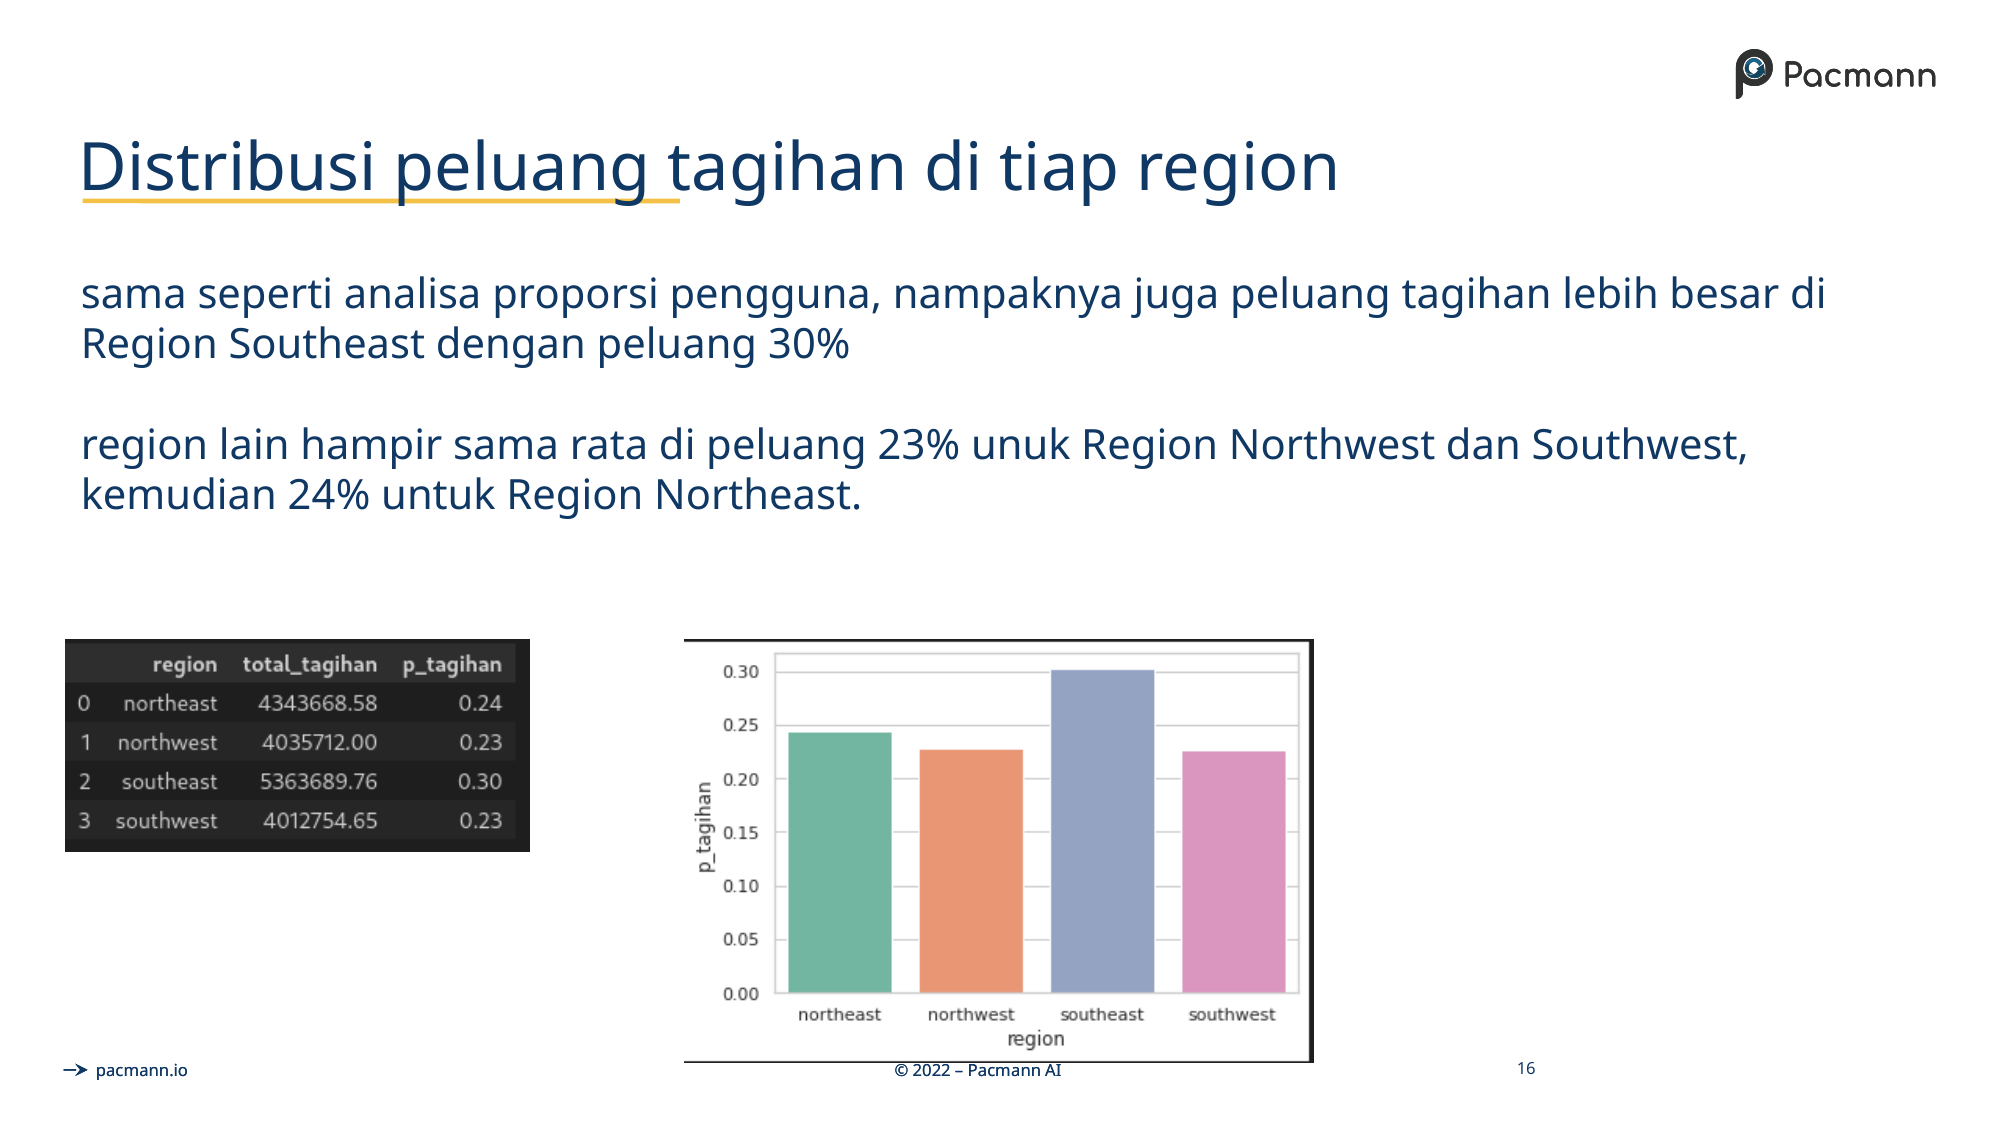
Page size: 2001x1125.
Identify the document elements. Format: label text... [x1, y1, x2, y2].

title Distribusi peluang tagihan di tiap region [63, 59, 1935, 278]
picture [684, 639, 1314, 1063]
picture [1707, 36, 1966, 112]
text_box sama seperti analisa proporsi pengguna, nampaknya juga peluang tagihan lebih besar di Region Southeast dengan peluang 30% region lain hampir sama rata di peluang 23% unuk Region Northwest dan Southwest, kemudian 24% untuk Region Northeast. [65, 259, 1934, 576]
picture [65, 639, 530, 852]
